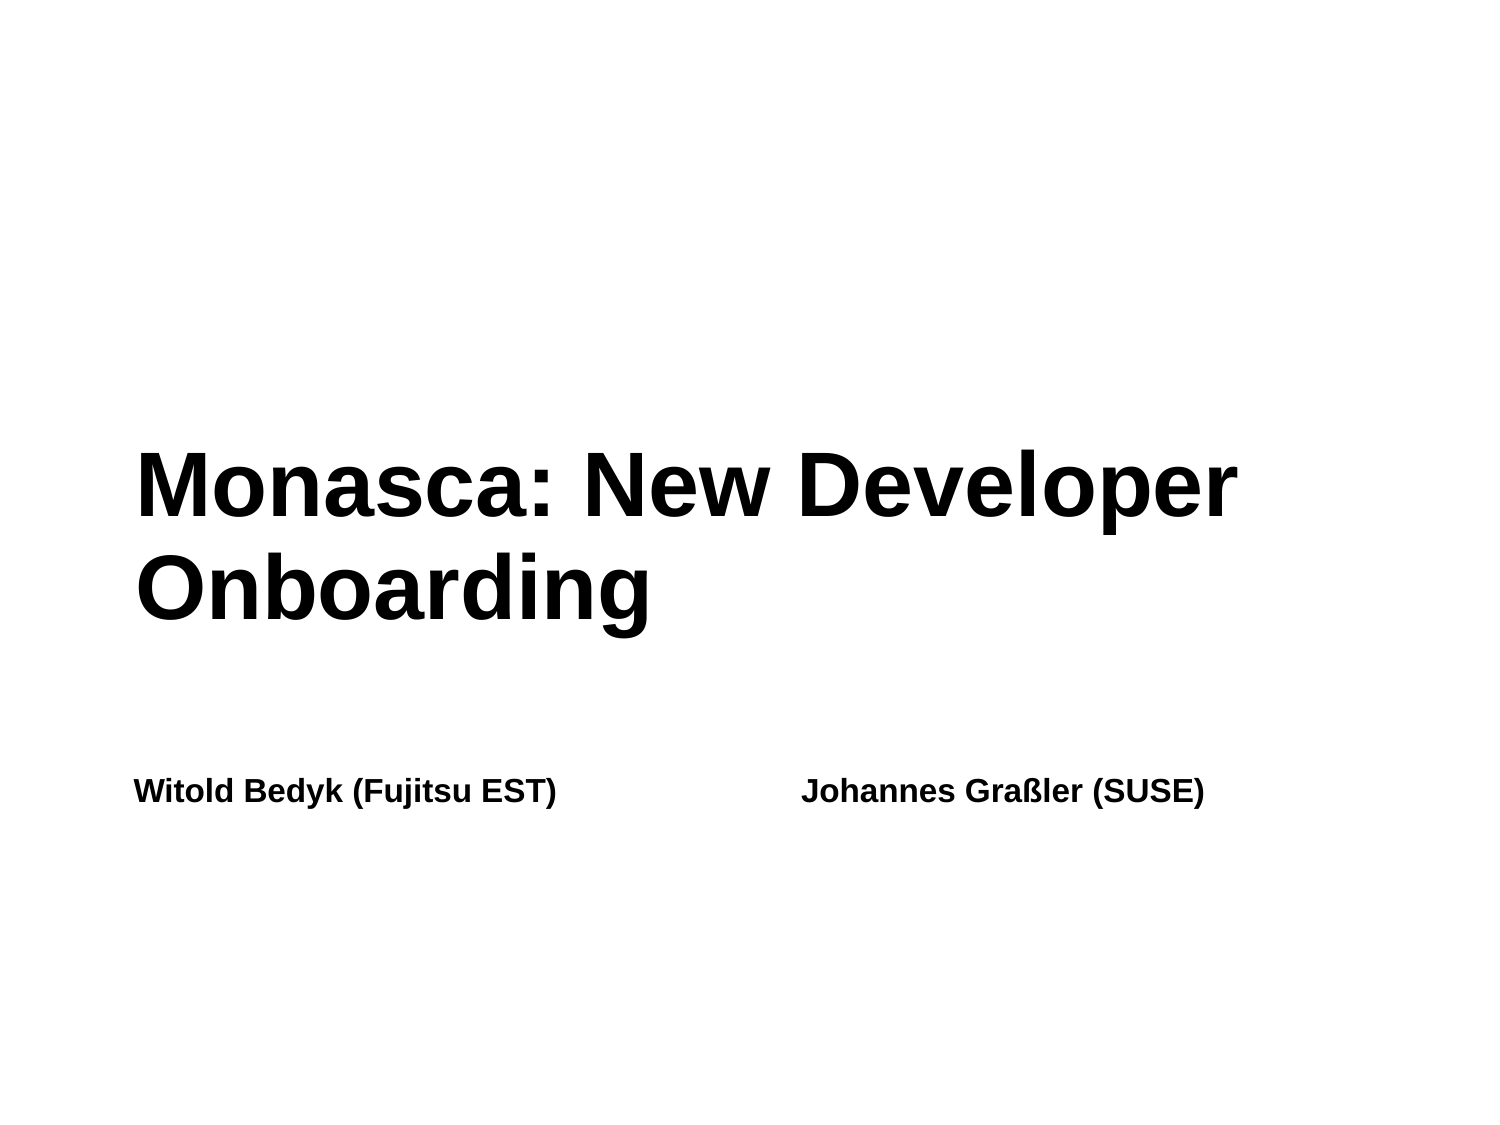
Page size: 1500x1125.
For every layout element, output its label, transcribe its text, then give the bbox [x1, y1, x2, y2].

text_box Johannes Graßler (SUSE) [801, 772, 1426, 970]
subtitle Witold Bedyk (Fujitsu EST) [133, 772, 758, 969]
title Monasca: New Developer Onboarding [135, 331, 1409, 640]
